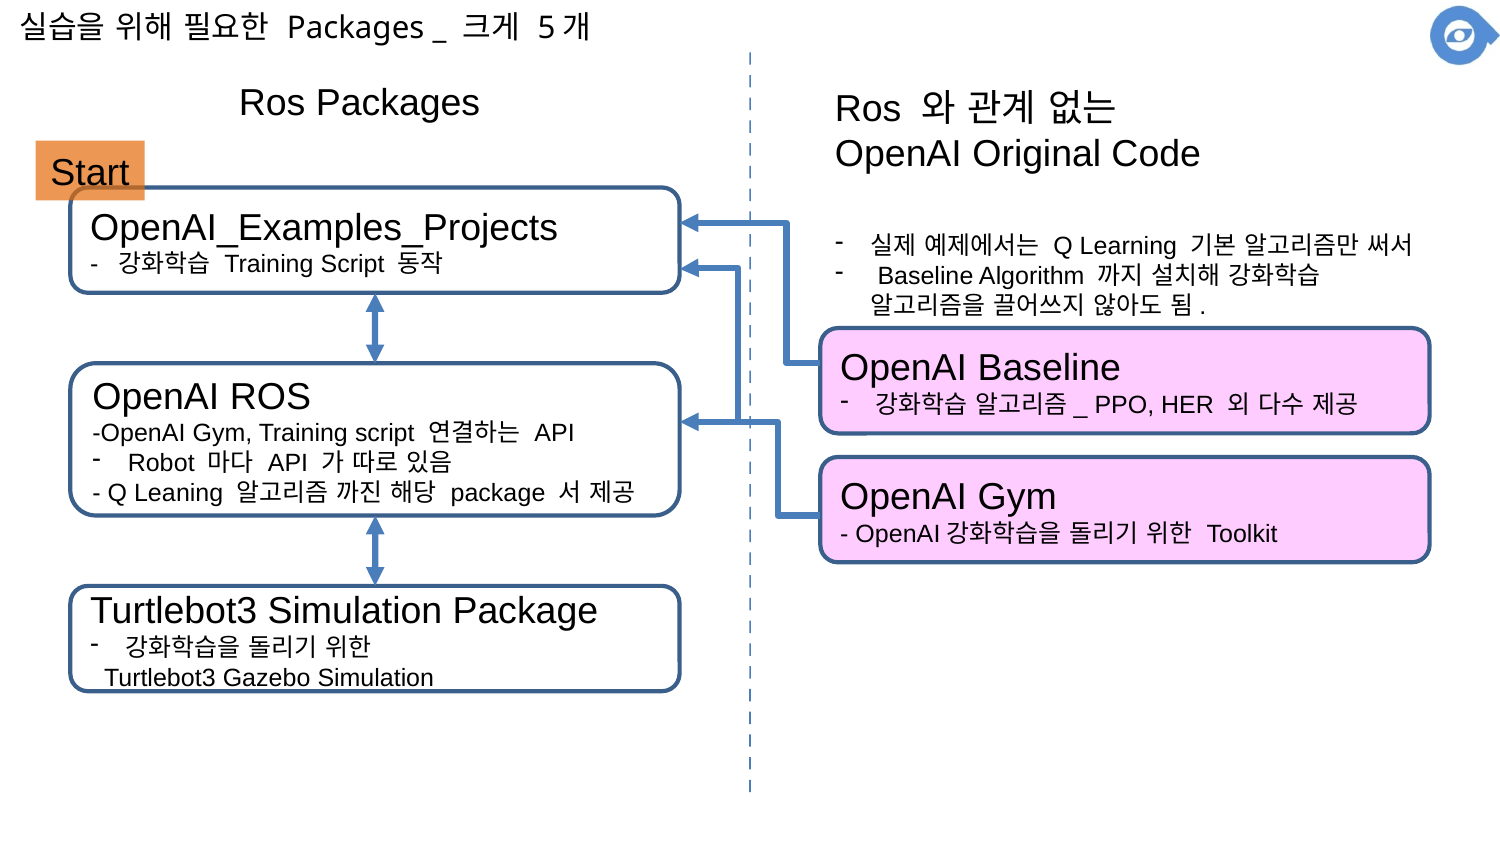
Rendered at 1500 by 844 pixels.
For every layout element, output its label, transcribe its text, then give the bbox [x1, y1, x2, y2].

text_box 실제 예제에서는 Q Learning 기본 알고리즘만 써서 Baseline Algorithm 까지 설치해 강화학습 알고리즘을 끌어쓰지 않아도 됨. [820, 222, 1453, 327]
text_box 실습을 위해 필요한 Packages _ 크게 5개 [4, 0, 1496, 53]
text_box OpenAI Gym - OpenAI강화학습을 돌리기 위한 Toolkit [820, 456, 1430, 563]
text_box OpenAI ROS -OpenAI Gym, Training script 연결하는 API Robot 마다 API 가 따로 있음 - Q Leaning 알고리즘 까진 해당 package 서 제공 [70, 363, 680, 516]
text_box Turtlebot3 Simulation Package 강화학습을 돌리기 위한 Turtlebot3 Gazebo Simulation [70, 585, 680, 692]
text_box Ros 와 관계 없는 OpenAI Original Code [820, 76, 1395, 181]
text_box Start [35, 140, 145, 201]
text_box Ros Packages [224, 70, 506, 130]
picture [1430, 0, 1500, 70]
text_box OpenAI_Examples_Projects - 강화학습 Training Script 동작 [70, 187, 680, 293]
text_box OpenAI Baseline 강화학습 알고리즘_ PPO, HER 외 다수 제공 [820, 328, 1430, 434]
